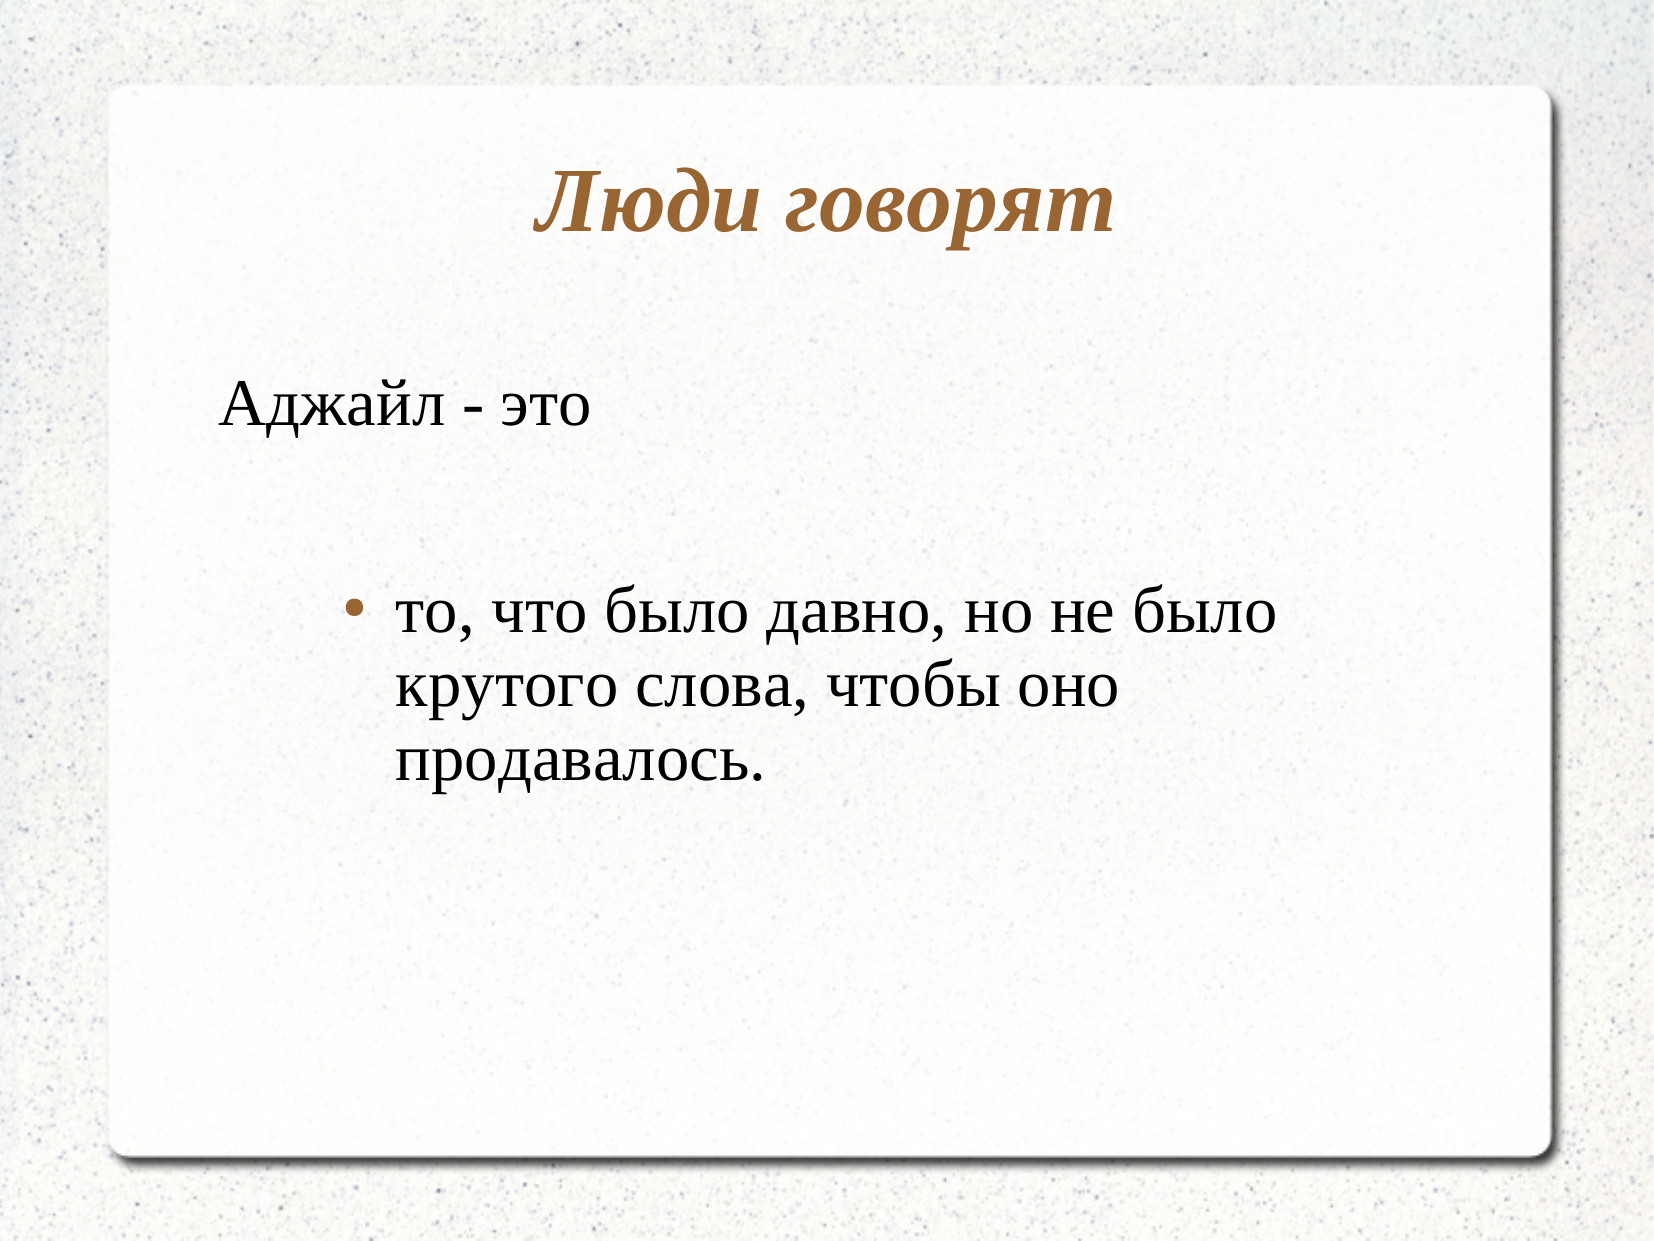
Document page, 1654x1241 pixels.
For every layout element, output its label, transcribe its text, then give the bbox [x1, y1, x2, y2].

title Люди говорят [118, 96, 1536, 304]
list то, что было давно, но не было крутого слова, чтобы оно продавалось. [324, 572, 1402, 837]
list Аджайл - это [147, 366, 1506, 481]
picture [0, 0, 1654, 1241]
